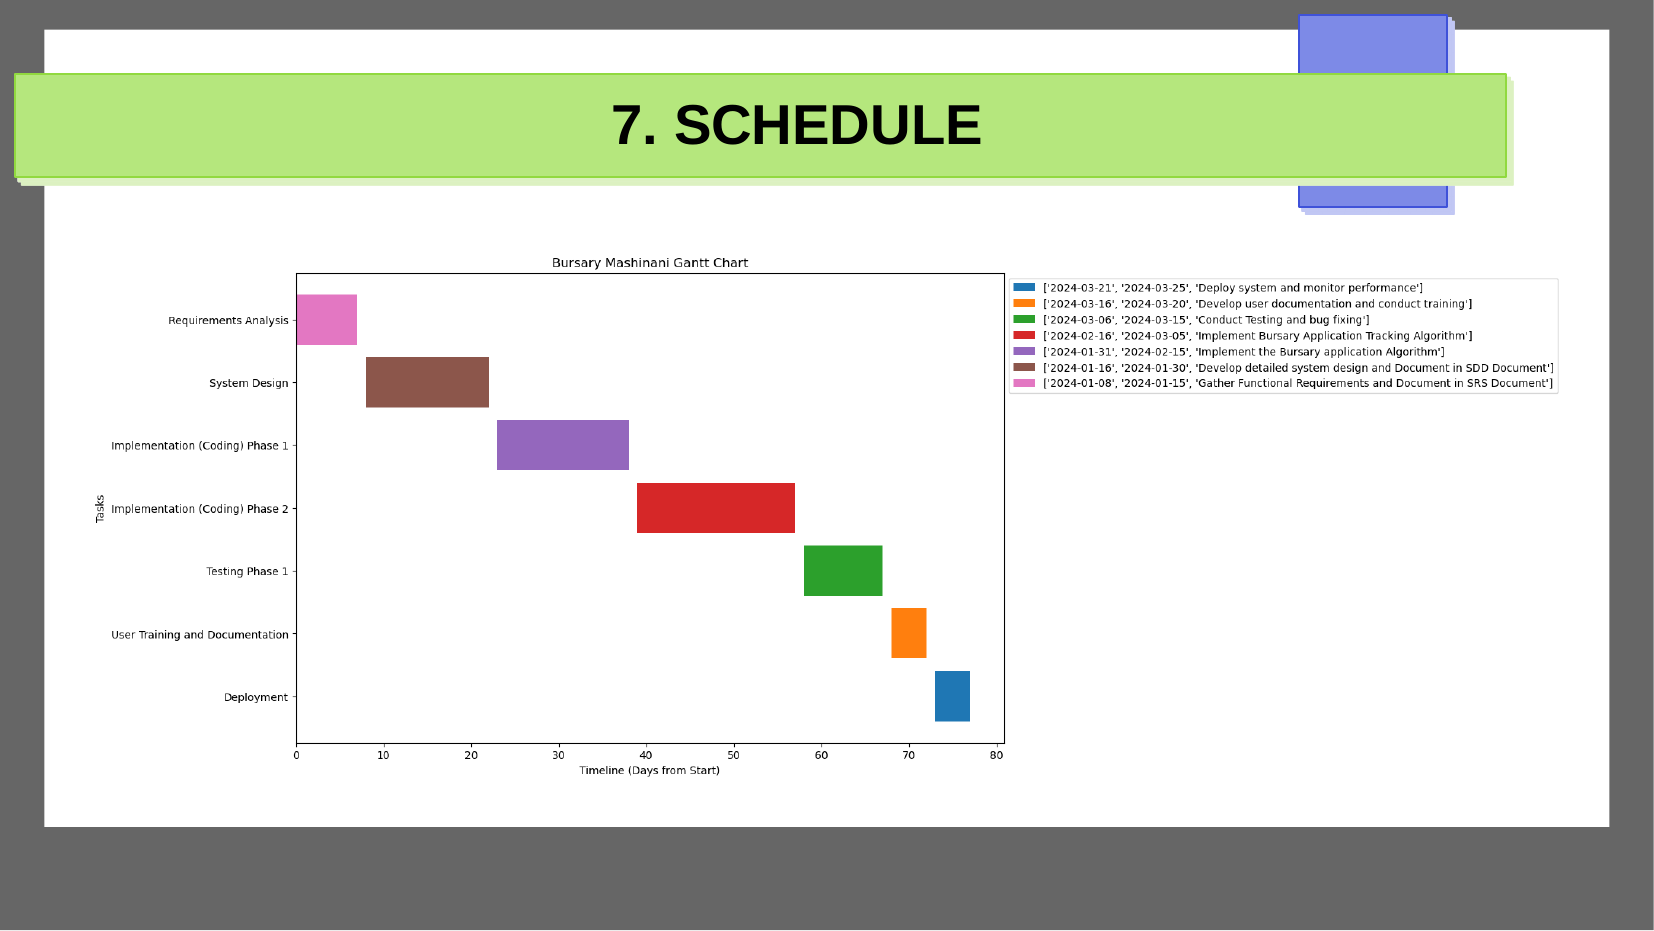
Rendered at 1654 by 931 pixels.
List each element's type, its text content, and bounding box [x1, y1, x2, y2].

picture [88, 250, 1565, 783]
title 7. SCHEDULE [88, 73, 1506, 178]
